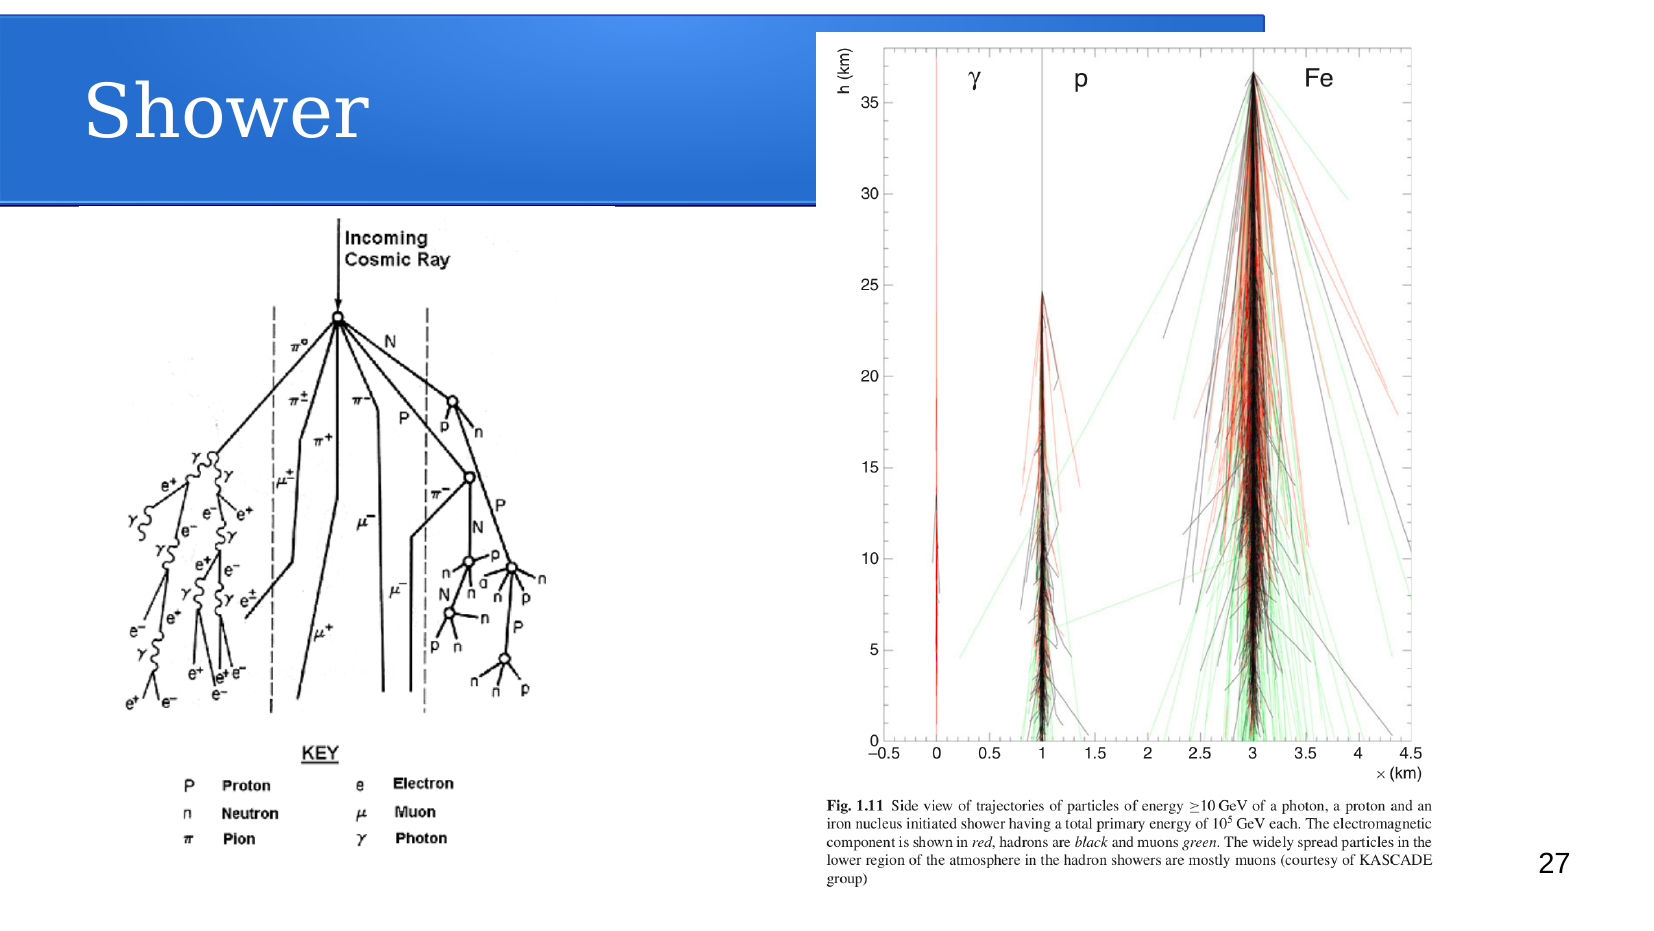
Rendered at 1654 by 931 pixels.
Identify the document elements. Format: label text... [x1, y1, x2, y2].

picture [816, 32, 1441, 898]
picture [79, 206, 615, 880]
title Shower [82, 35, 816, 189]
